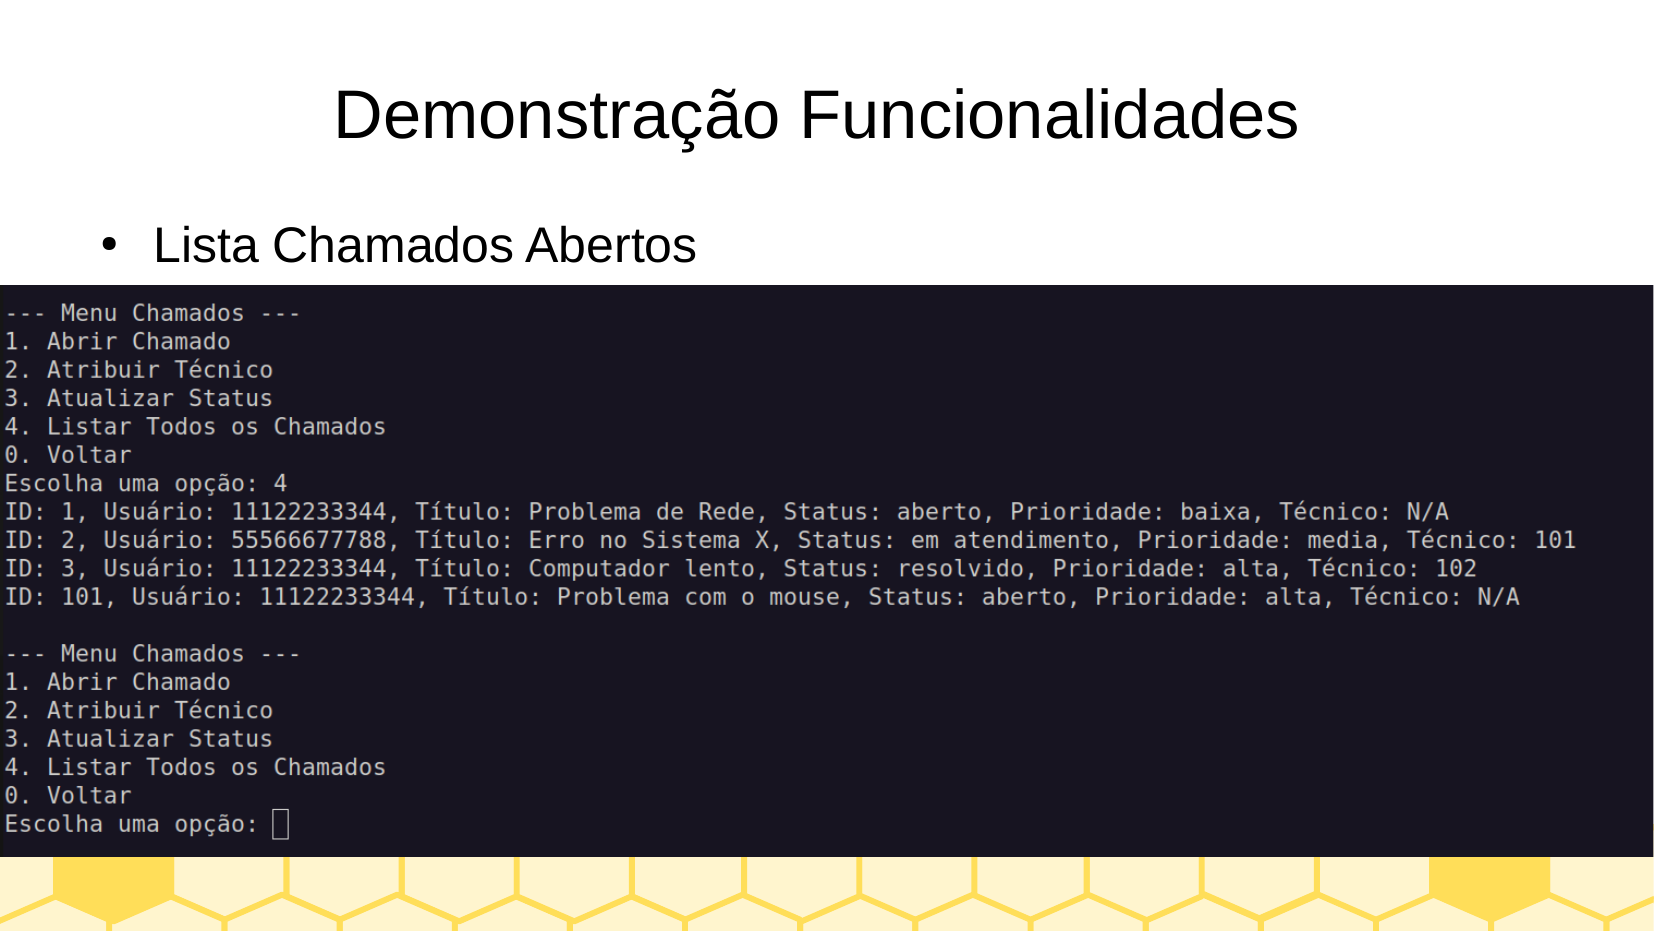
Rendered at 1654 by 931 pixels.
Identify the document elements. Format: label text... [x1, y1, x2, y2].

picture [0, 285, 1654, 857]
list Lista Chamados Abertos [82, 217, 1625, 285]
title Demonstração Funcionalidades [82, 37, 1571, 193]
